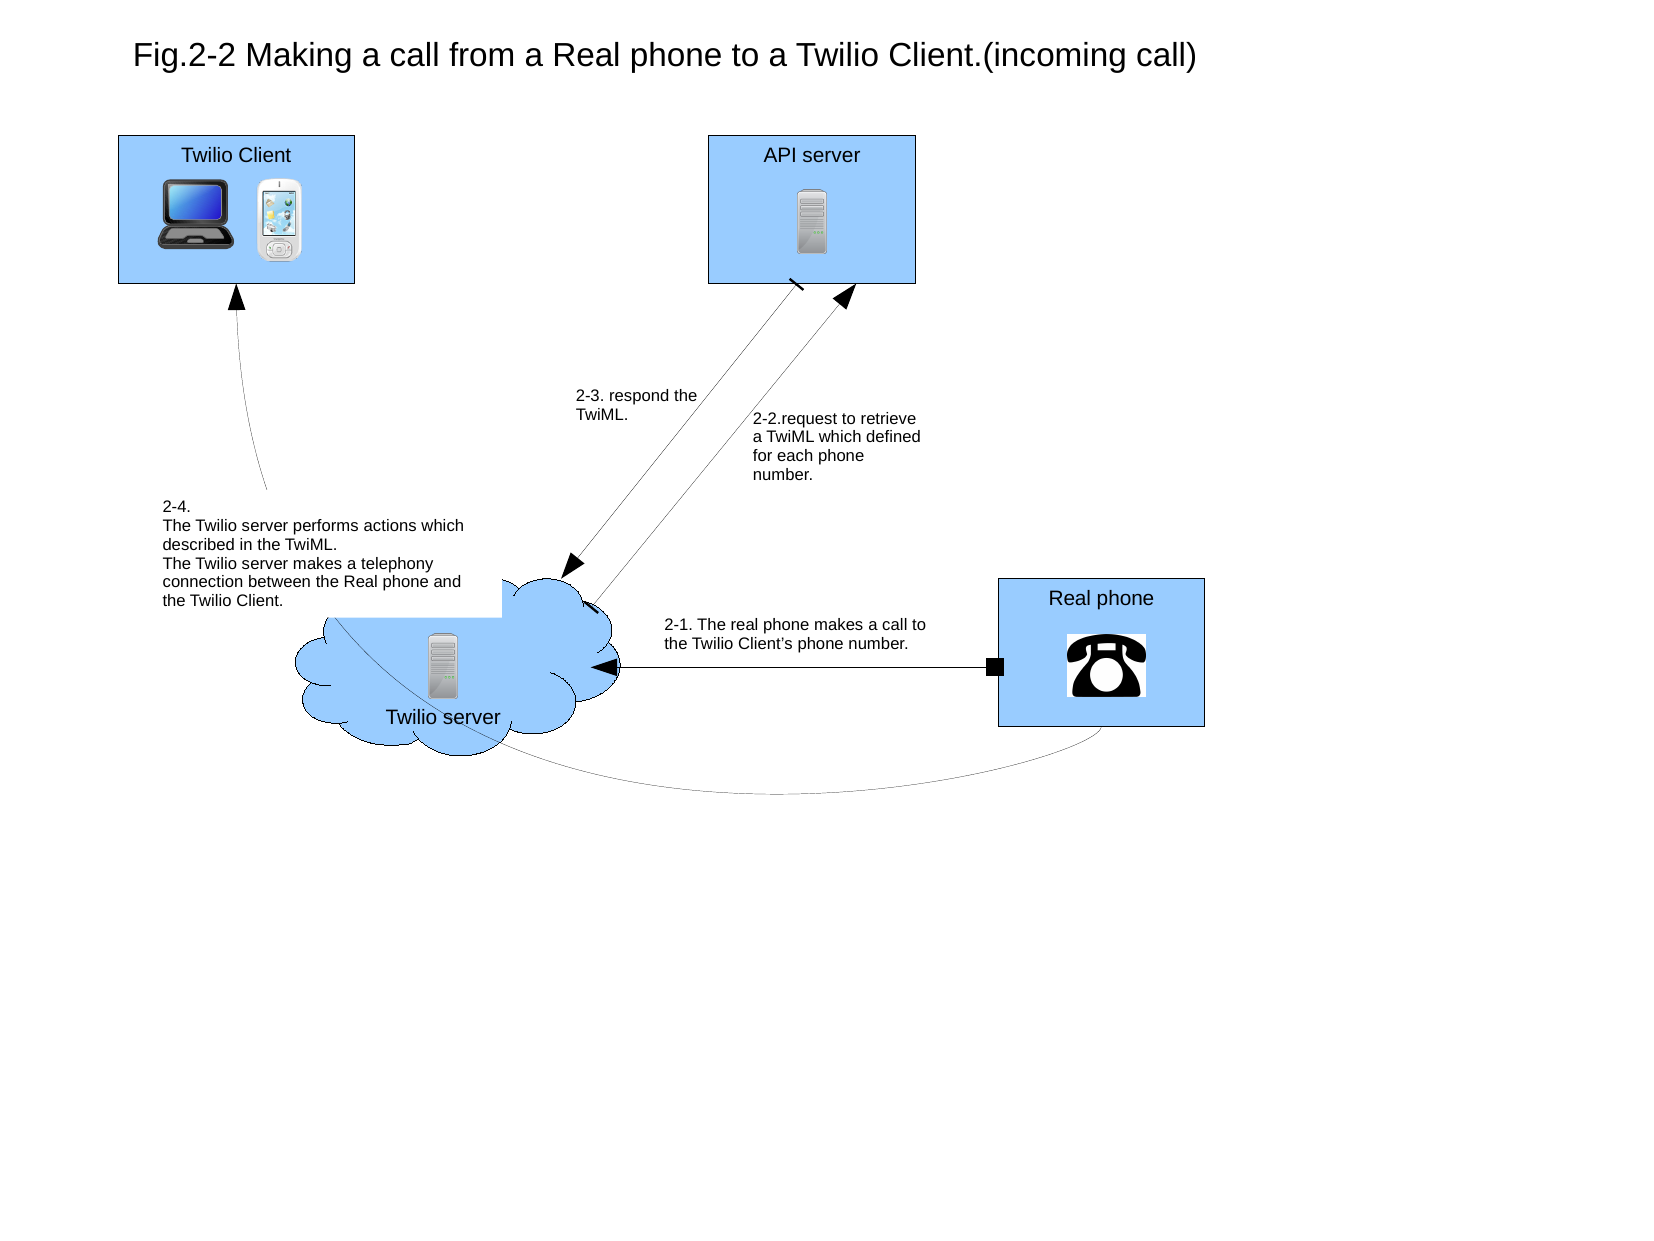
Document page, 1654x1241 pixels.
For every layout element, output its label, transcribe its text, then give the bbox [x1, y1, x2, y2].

text_box Twilio server [422, 698, 518, 737]
text_box [491, 737, 505, 742]
text_box [118, 135, 355, 284]
text_box 2-4. The Twilio server performs actions which described in the TwiML. The Twilio server makes a telephony connection between the Real phone and the Twilio Client. [147, 490, 502, 618]
text_box 2-3. respond the TwiML. [561, 378, 739, 432]
text_box 2-2.request to retrieve a TwiML which defined for each phone number. [738, 401, 942, 492]
text_box API server [738, 135, 886, 174]
text_box Twilio server [369, 698, 485, 737]
text_box [708, 135, 916, 284]
text_box Fig.2-2 Making a call from a Real phone to a Twilio Client.(incoming call) [118, 29, 1241, 89]
picture [428, 633, 458, 699]
text_box [998, 578, 1205, 727]
text_box Real phone [1027, 578, 1176, 617]
text_box [337, 578, 621, 734]
picture [797, 189, 827, 254]
picture [1067, 634, 1146, 697]
picture [147, 174, 325, 265]
text_box [295, 618, 499, 756]
text_box Twilio Client [147, 135, 325, 174]
text_box 2-1. The real phone makes a call to the Twilio Client’s phone number. [649, 608, 945, 667]
